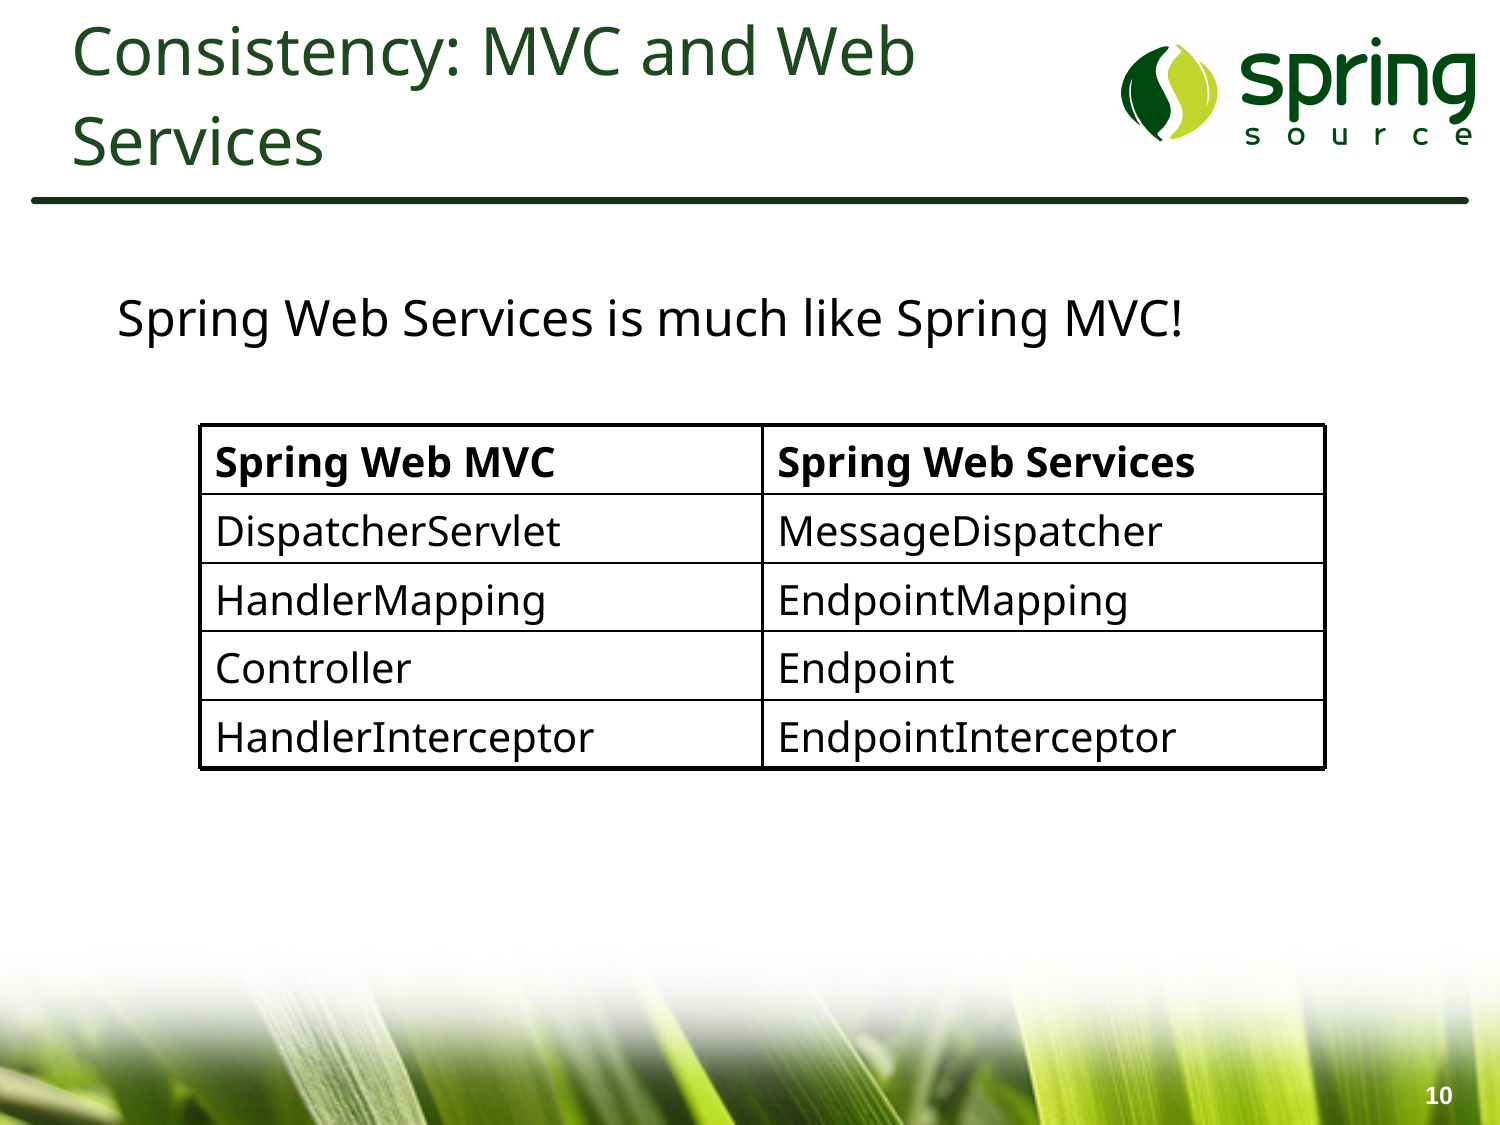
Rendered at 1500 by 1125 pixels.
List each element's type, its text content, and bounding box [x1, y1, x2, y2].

picture [0, 944, 1500, 1125]
text_box Controller [202, 632, 761, 699]
text_box HandlerMapping [202, 564, 761, 630]
title Consistency: MVC and Web Services [56, 5, 1089, 184]
text_box MessageDispatcher [764, 495, 1323, 562]
text_box EndpointMapping [764, 564, 1323, 630]
text_box EndpointInterceptor [764, 701, 1323, 766]
picture [1121, 37, 1475, 145]
text_box DispatcherServlet [202, 495, 761, 562]
list Spring Web Services is much like Spring MVC! [103, 275, 1394, 374]
text_box Endpoint [764, 632, 1323, 699]
text_box Spring Web Services [764, 427, 1323, 493]
text_box Spring Web MVC [202, 427, 761, 493]
text_box HandlerInterceptor [202, 701, 761, 766]
